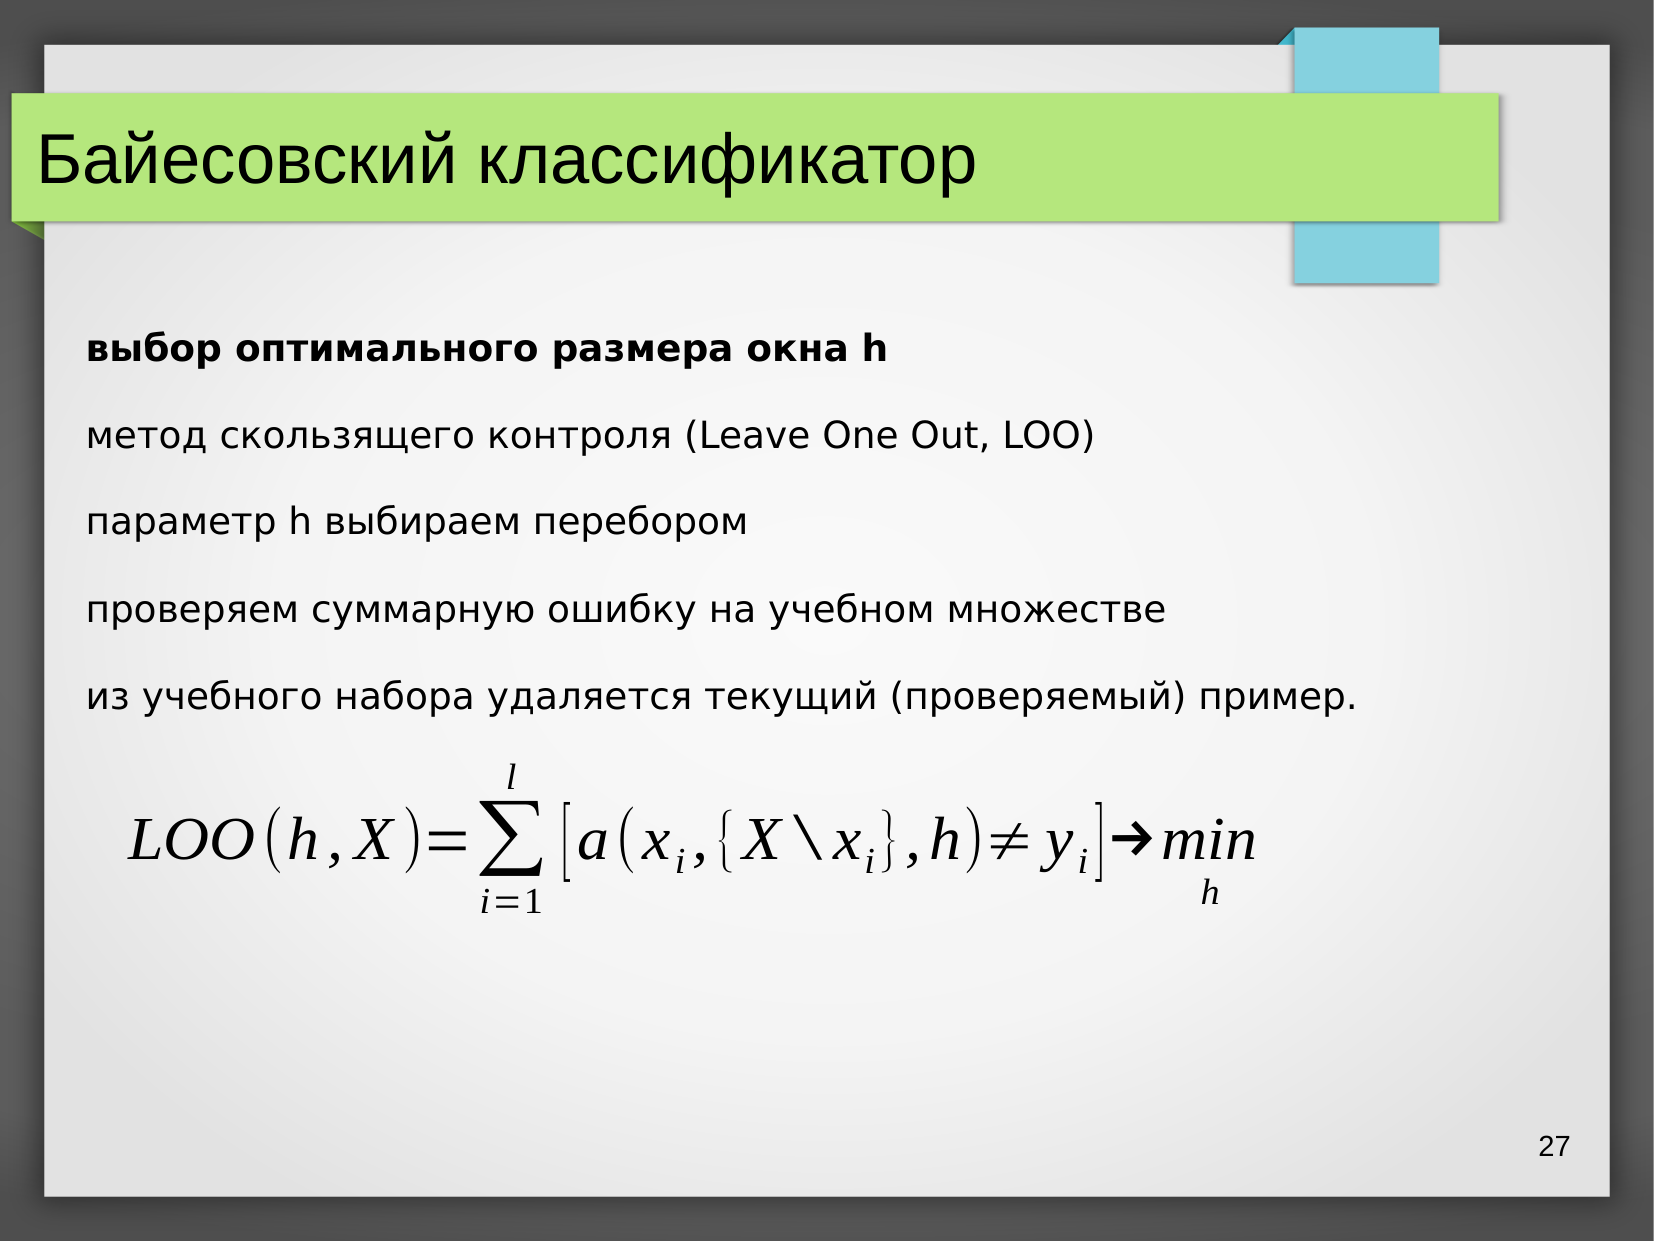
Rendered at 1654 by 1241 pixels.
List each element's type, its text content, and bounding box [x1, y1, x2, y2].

text_box выбор оптимального размера окна h метод скользящего контроля (Leave One Out, LOO) параметр h выбираем перебором проверяем суммарную ошибку на учебном множестве из учебного набора удаляется текущий (проверяемый) пример. [70, 318, 1548, 726]
chart [118, 755, 1265, 922]
picture [0, 0, 1654, 1241]
title Байесовский классификатор [35, 118, 1489, 200]
